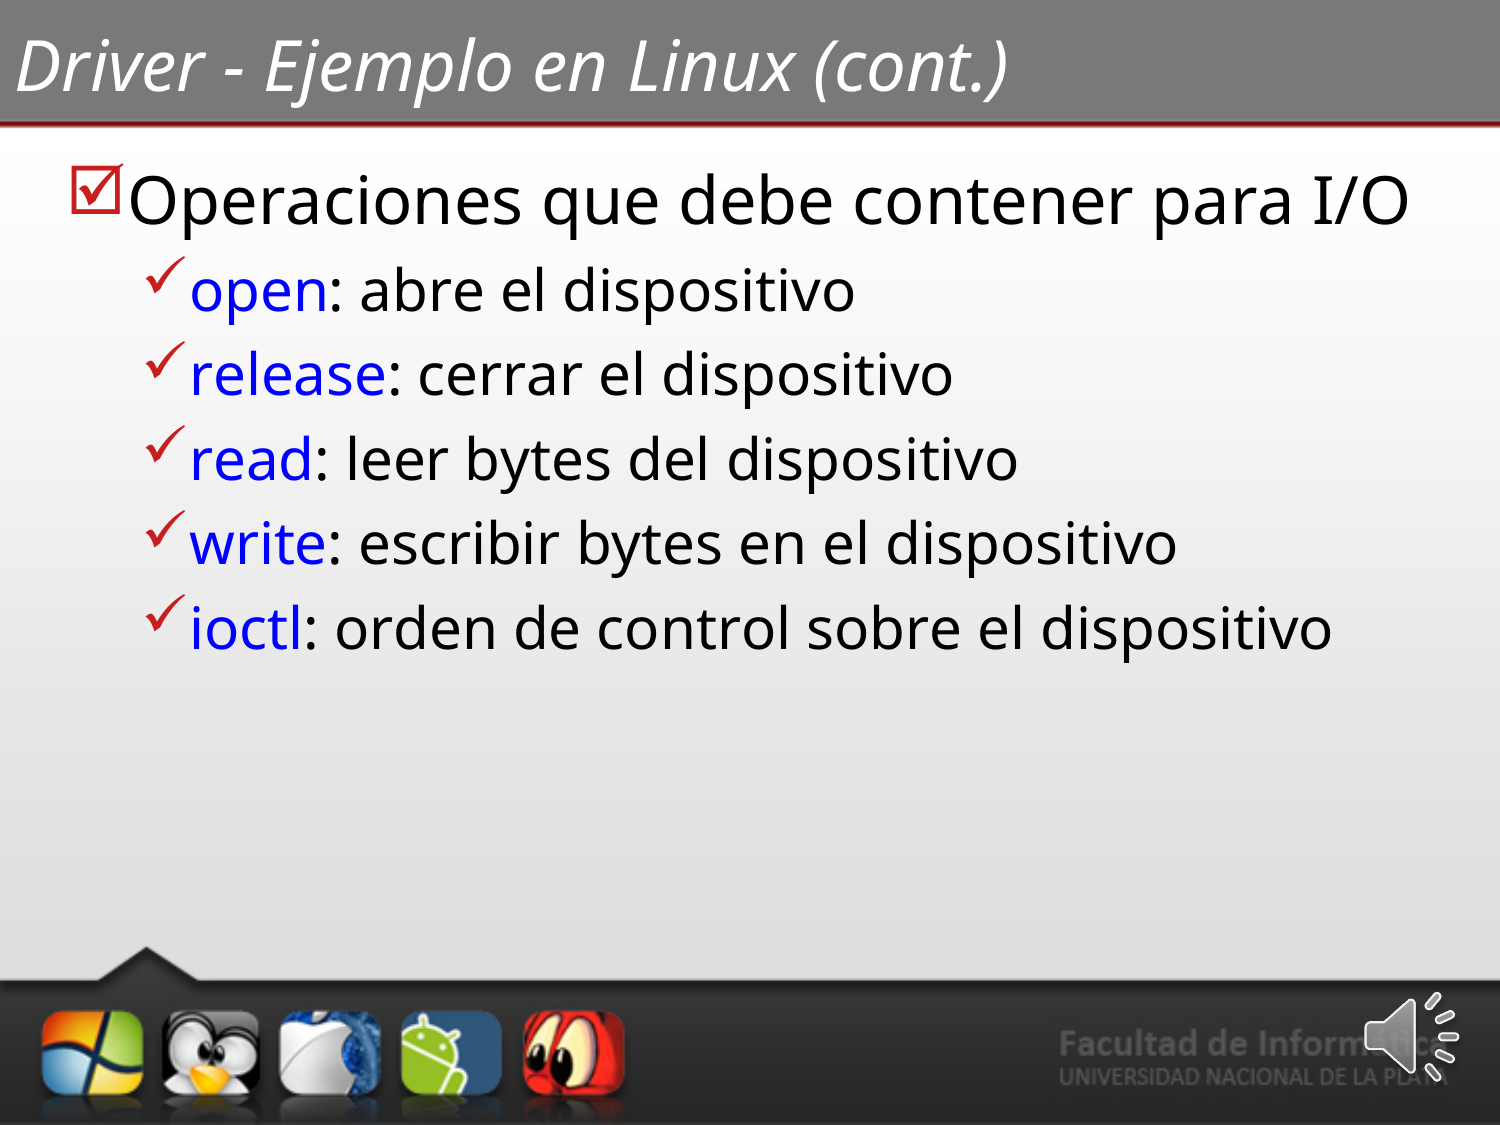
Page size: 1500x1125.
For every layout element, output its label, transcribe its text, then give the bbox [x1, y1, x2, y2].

text_box Operaciones que debe contener para I/O open: abre el dispositivo release: cerrar el dispositivo read: leer bytes del dispositivo write: escribir bytes en el dispositivo ioctl: orden de control sobre el dispositivo [51, 150, 1459, 941]
picture [0, 126, 1500, 1125]
text_box Driver - Ejemplo en Linux (cont.) [0, 0, 1500, 126]
